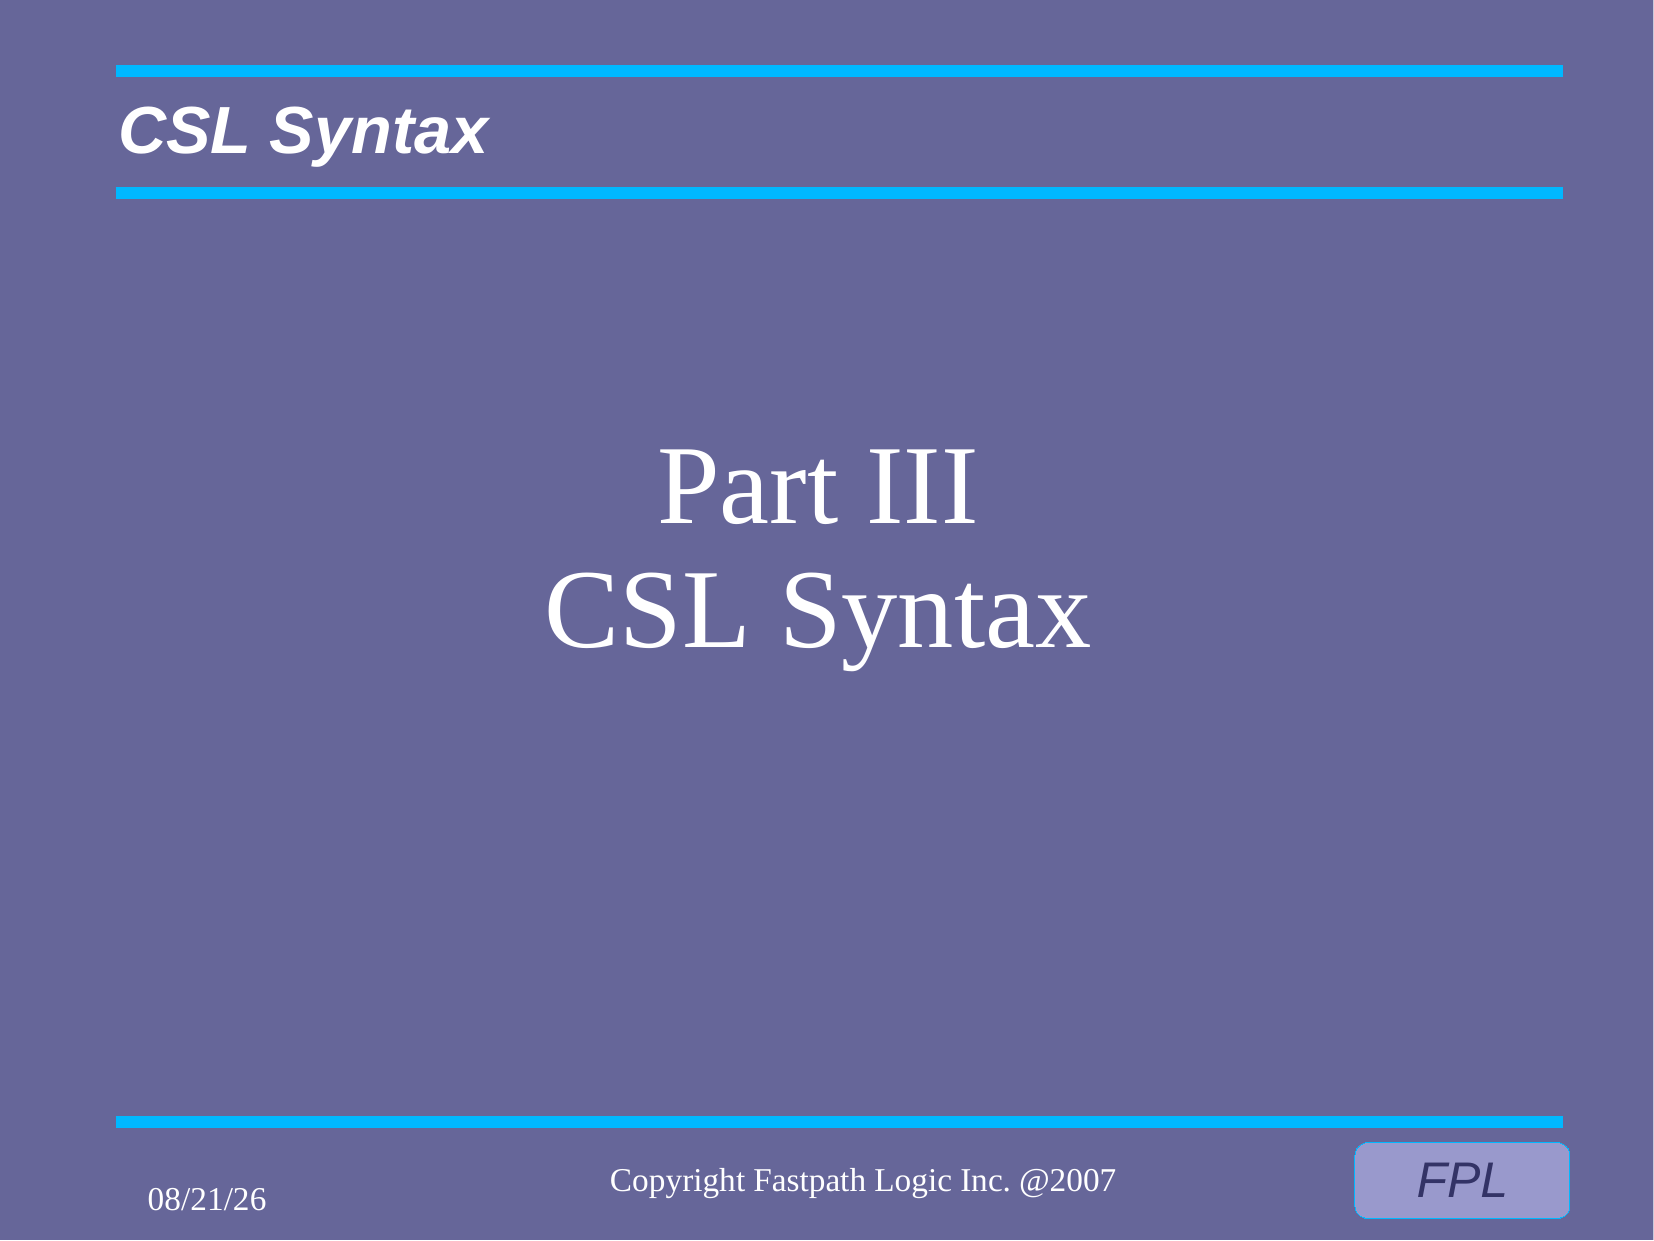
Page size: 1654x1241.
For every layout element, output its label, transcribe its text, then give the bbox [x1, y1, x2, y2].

title CSL Syntax [118, 41, 1531, 219]
list Part III CSL Syntax [89, 150, 1529, 803]
